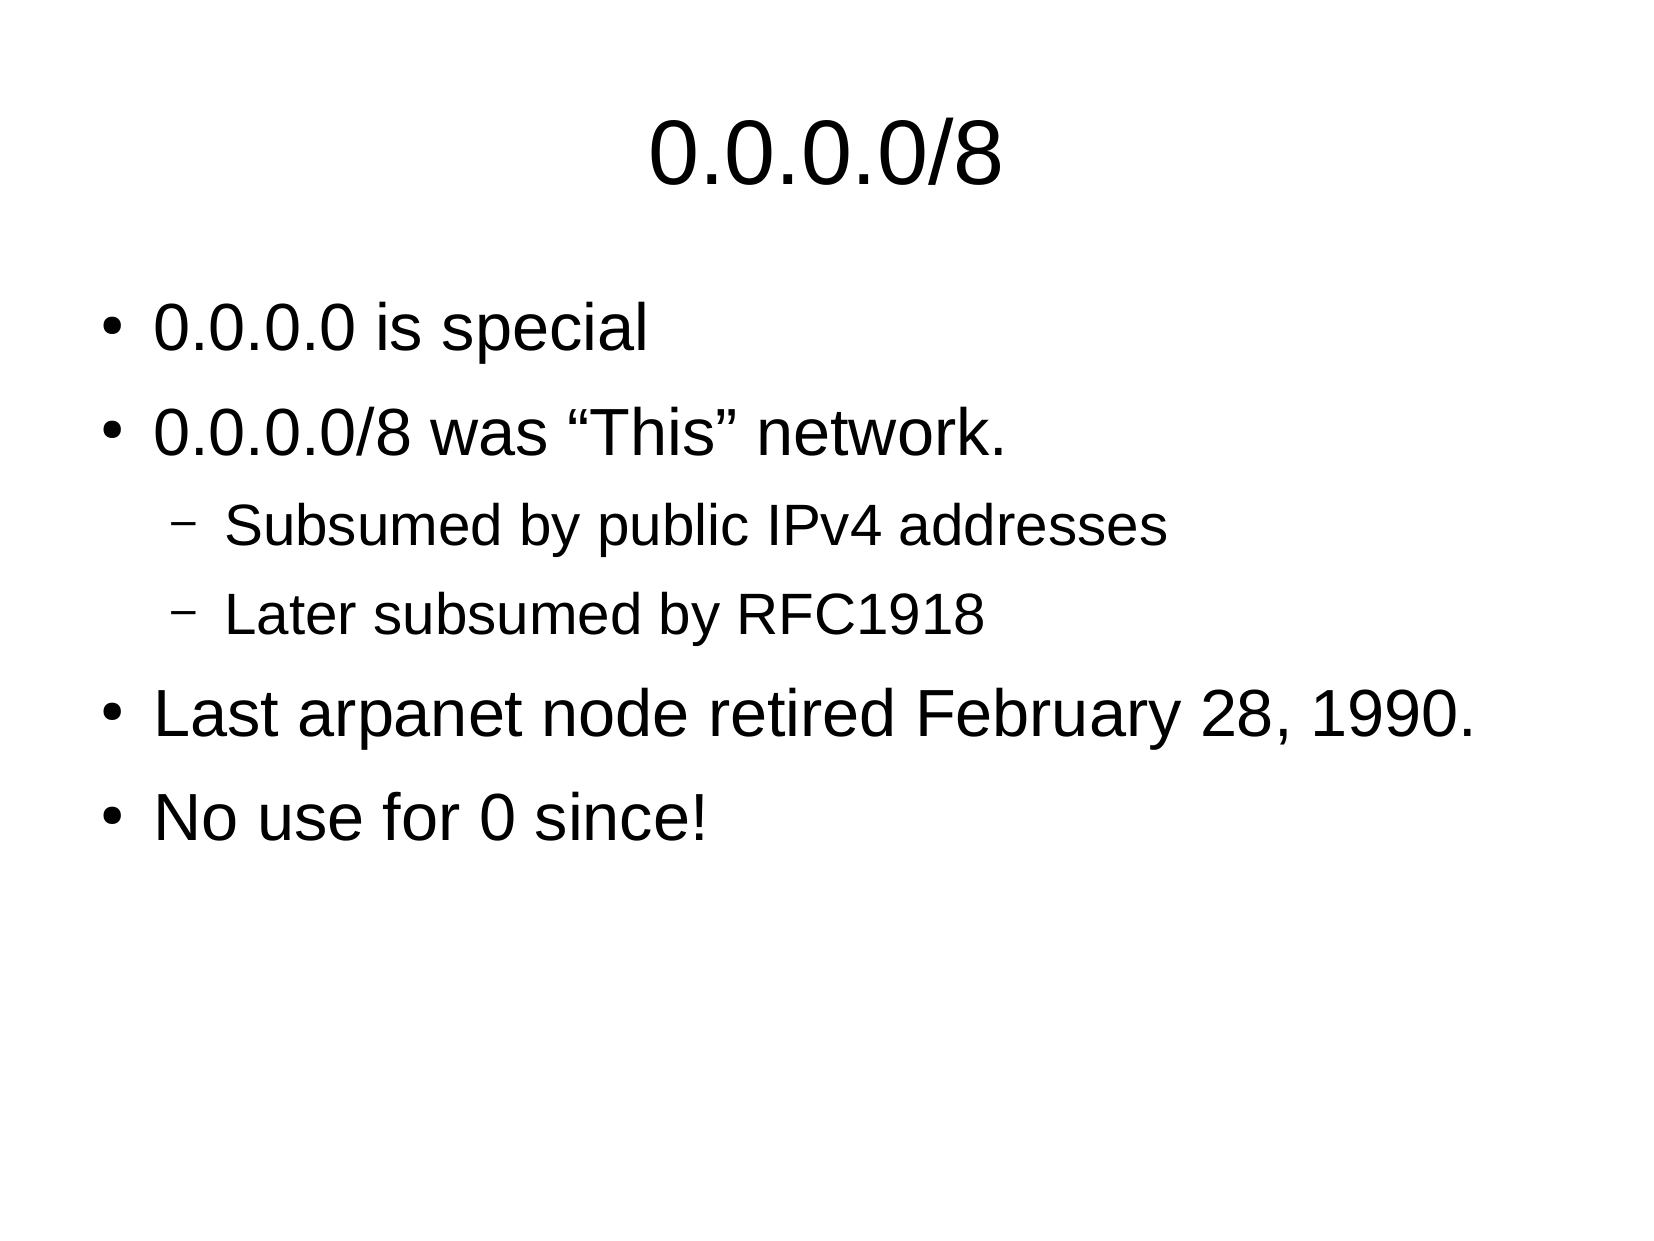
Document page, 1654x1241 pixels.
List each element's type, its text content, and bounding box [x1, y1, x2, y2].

title 0.0.0.0/8 [82, 49, 1571, 257]
list 0.0.0.0 is special 0.0.0.0/8 was “This” network. Subsumed by public IPv4 addresses Later subsumed by RFC1918 Last arpanet node retired February 28, 1990. No use for 0 since! [82, 290, 1571, 1010]
